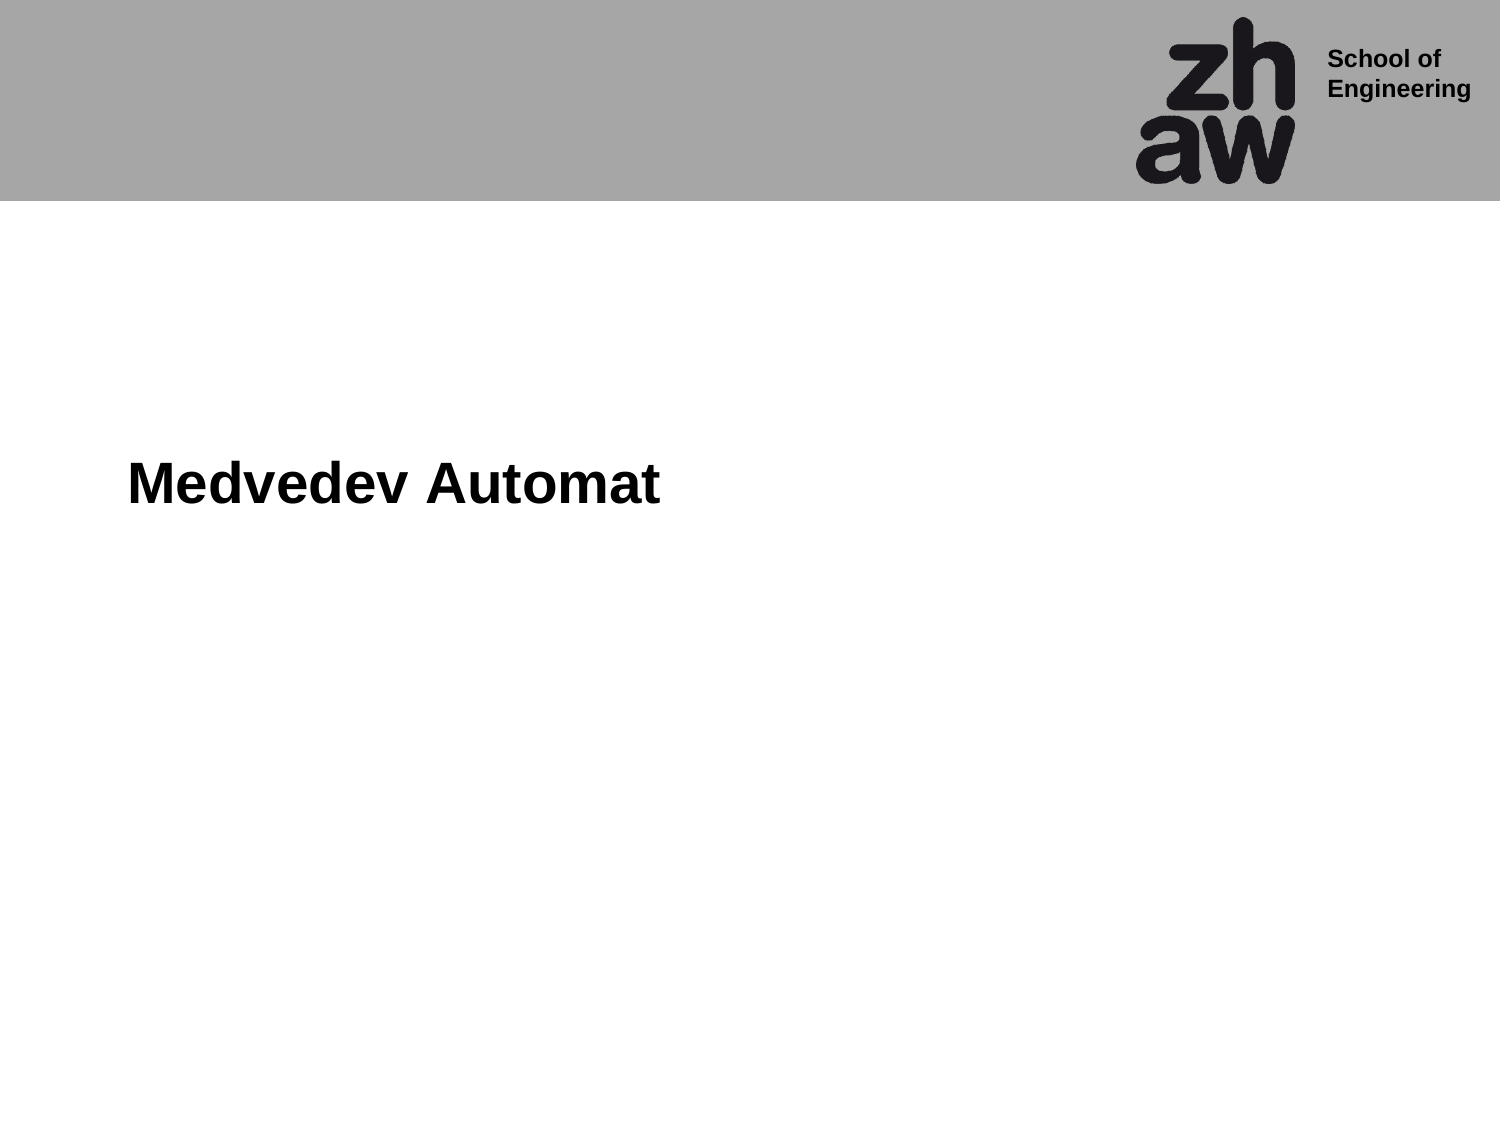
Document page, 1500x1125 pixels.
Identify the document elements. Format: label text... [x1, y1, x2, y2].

title Medvedev Automat [112, 420, 1353, 539]
picture [1136, 17, 1295, 184]
